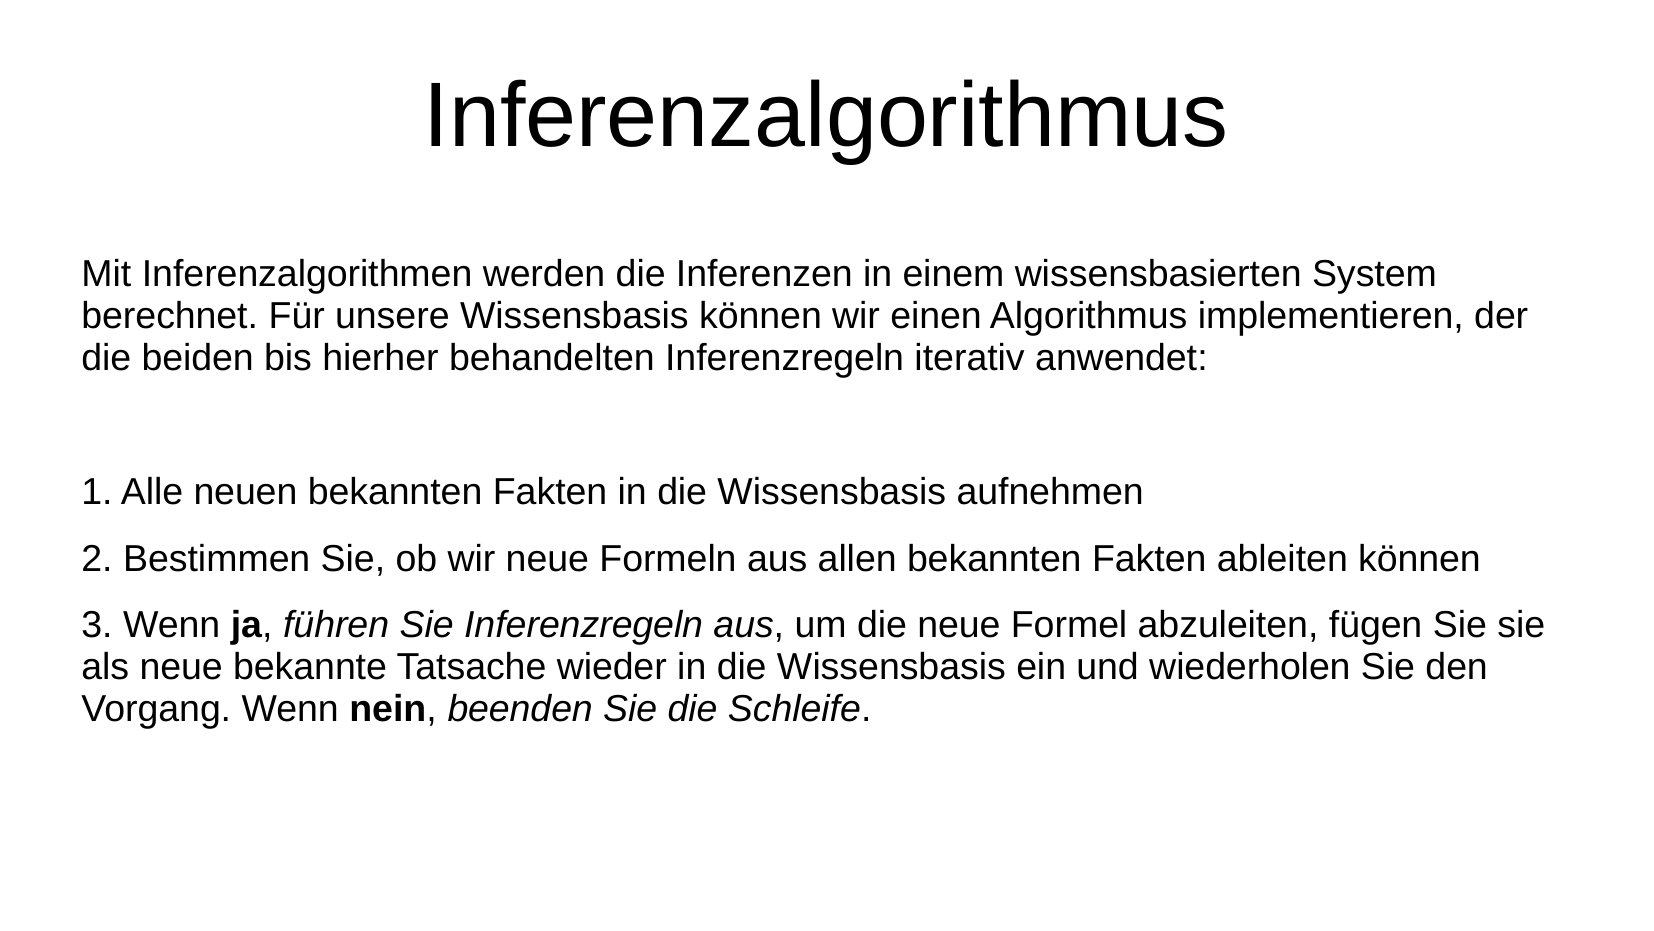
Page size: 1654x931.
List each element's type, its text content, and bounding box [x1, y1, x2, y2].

title Inferenzalgorithmus [82, 37, 1571, 193]
text_box Mit Inferenzalgorithmen werden die Inferenzen in einem wissensbasierten System berechnet. Für unsere Wissensbasis können wir einen Algorithmus implementieren, der die beiden bis hierher behandelten Inferenzregeln iterativ anwendet: 1. Alle neuen bekannten Fakten in die Wissensbasis aufnehmen 2. Bestimmen Sie, ob wir neue Formeln aus allen bekannten Fakten ableiten können 3. Wenn ja, führen Sie Inferenzregeln aus, um die neue Formel abzuleiten, fügen Sie sie als neue bekannte Tatsache wieder in die Wissensbasis ein und wiederholen Sie den Vorgang. Wenn nein, beenden Sie die Schleife. [81, 252, 1547, 730]
